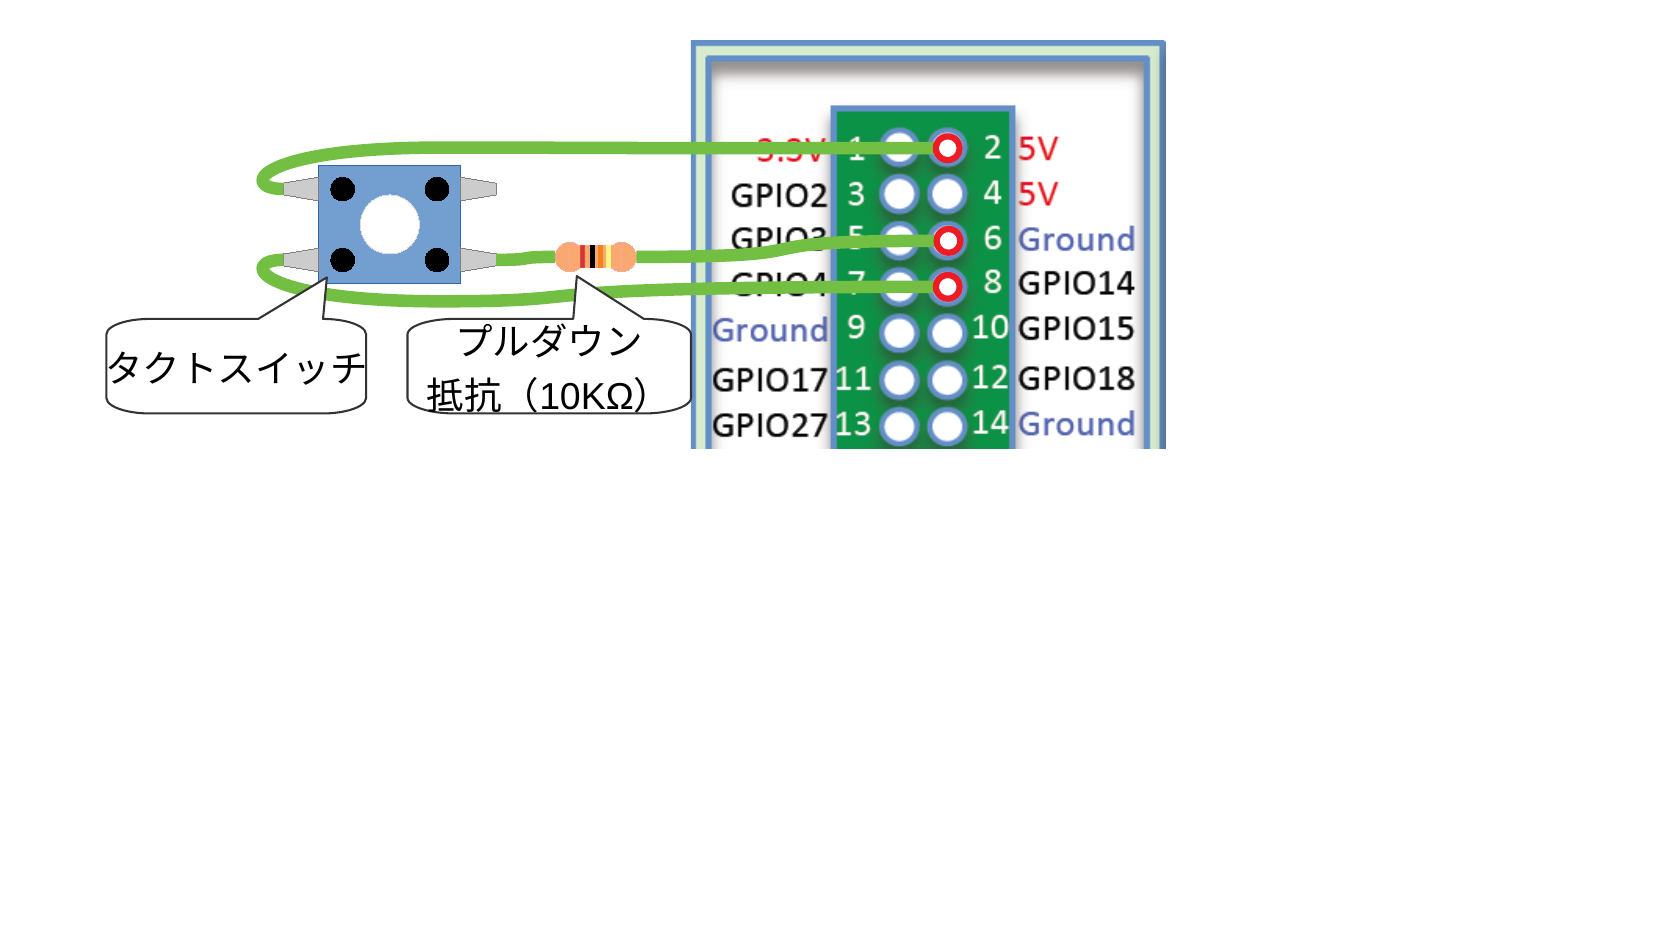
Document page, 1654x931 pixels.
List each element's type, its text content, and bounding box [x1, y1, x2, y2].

text_box [936, 229, 961, 253]
text_box [935, 136, 960, 161]
text_box [284, 165, 497, 284]
text_box [556, 242, 636, 272]
text_box プルダウン 抵抗（10KΩ） [407, 276, 692, 414]
picture [690, 40, 1166, 449]
text_box タクトスイッチ [106, 277, 367, 414]
text_box [935, 275, 960, 299]
